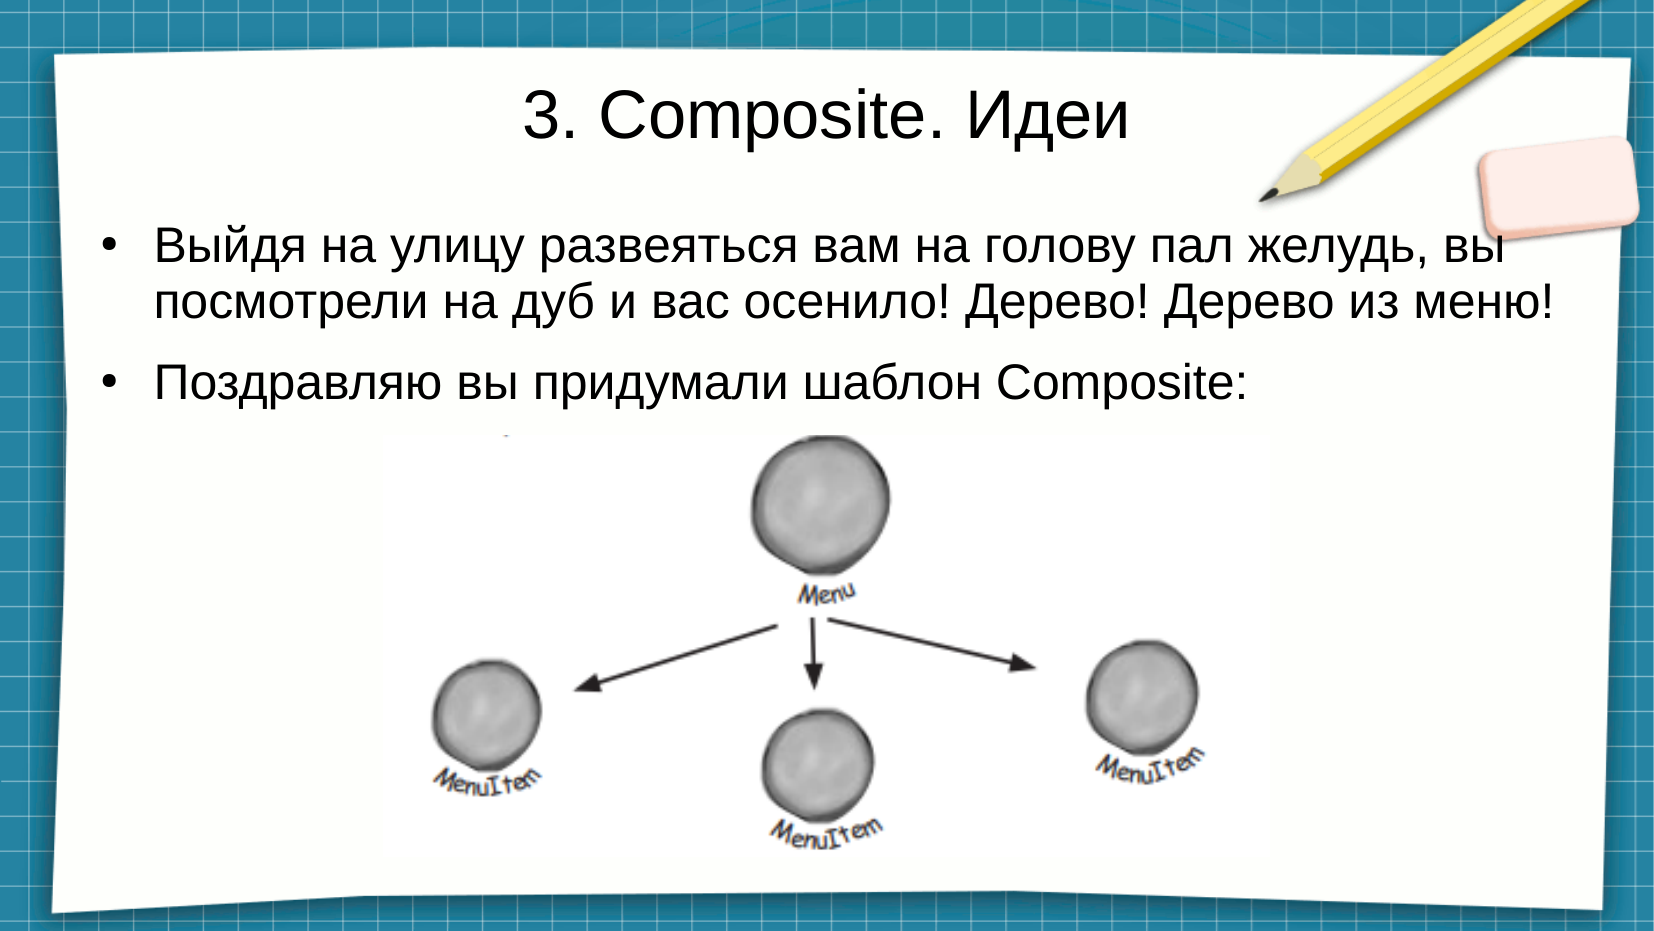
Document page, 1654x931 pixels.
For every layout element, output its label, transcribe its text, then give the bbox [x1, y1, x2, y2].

picture [0, 0, 1654, 931]
title 3. Composite. Идеи [82, 37, 1571, 193]
list Выйдя на улицу развеяться вам на голову пал желудь, вы посмотрели на дуб и вас осенило! Дерево! Дерево из меню! Поздравляю вы придумали шаблон Composite: [82, 217, 1571, 857]
